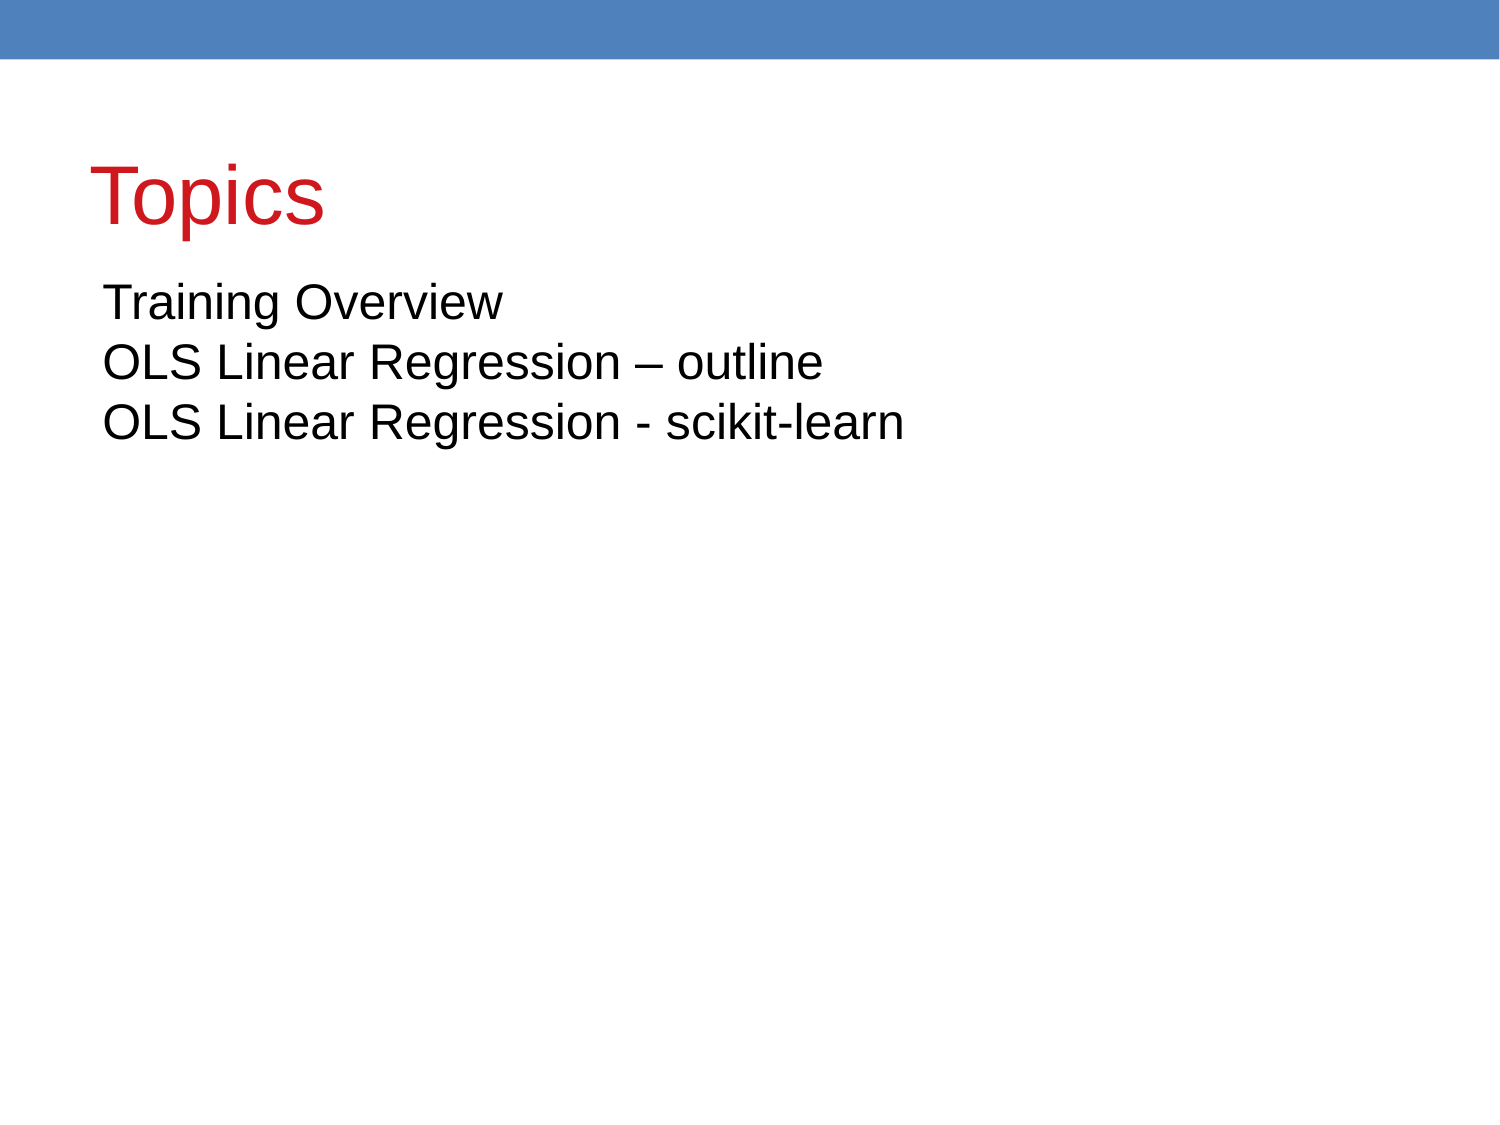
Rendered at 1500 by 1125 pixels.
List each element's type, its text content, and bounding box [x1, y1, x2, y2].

text_box Topics [75, 87, 1425, 250]
text_box Training Overview OLS Linear Regression – outline OLS Linear Regression - scikit-learn [87, 262, 1437, 1062]
